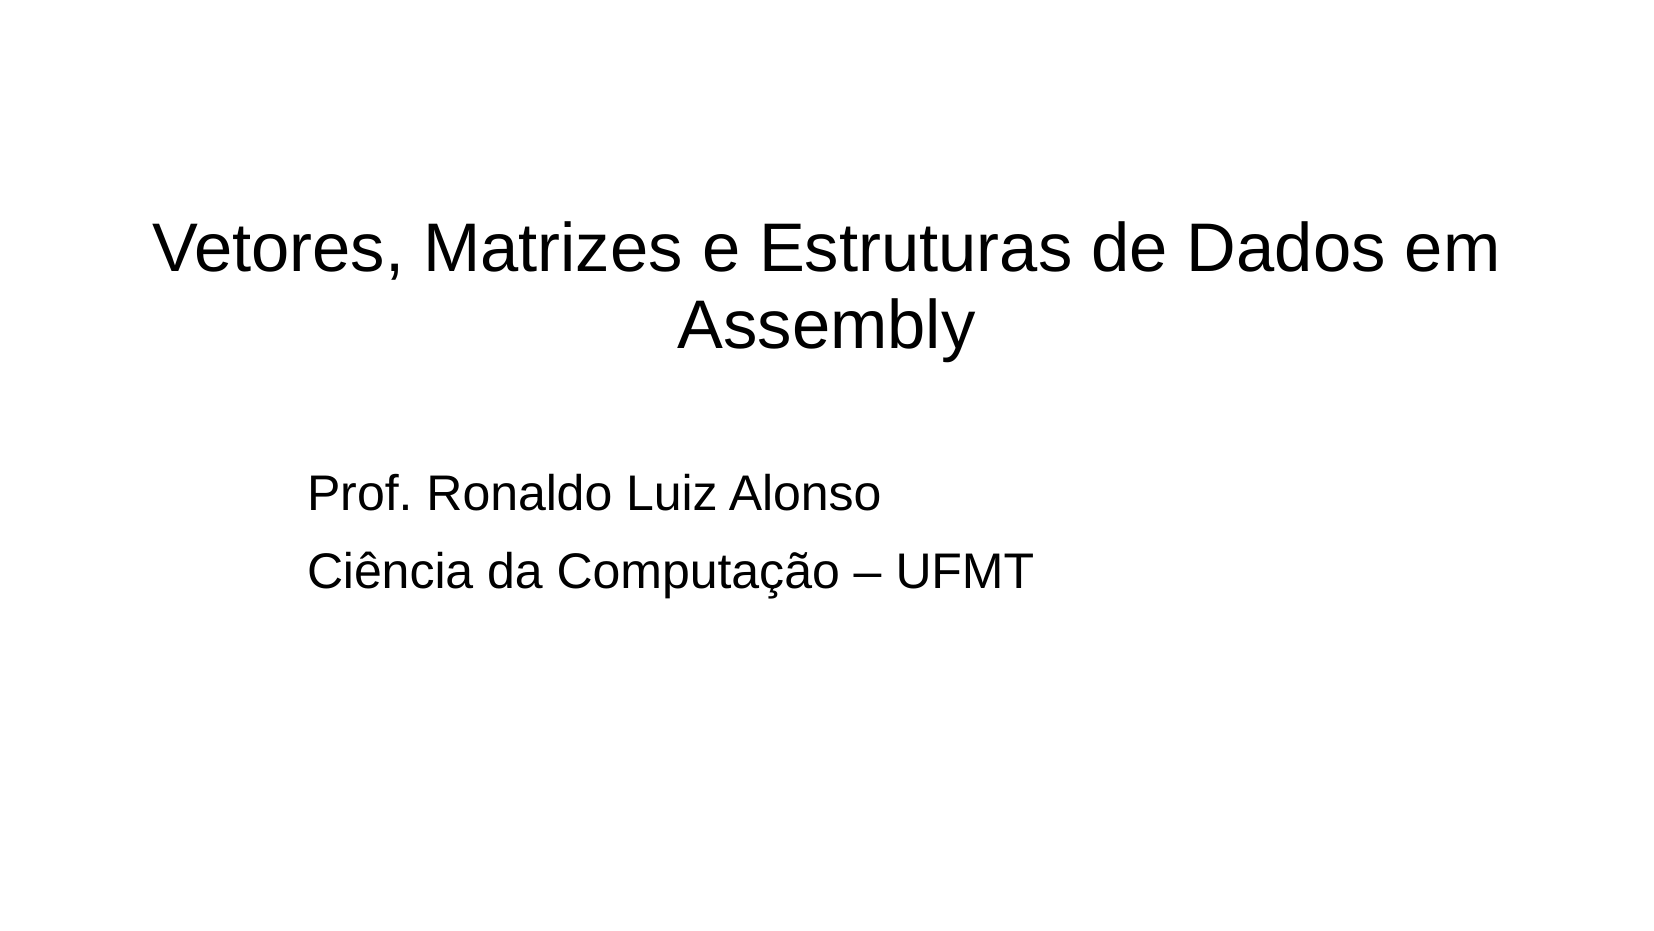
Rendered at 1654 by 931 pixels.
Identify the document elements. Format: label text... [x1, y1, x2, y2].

list Prof. Ronaldo Luiz Alonso Ciência da Computação – UFMT [236, 465, 1323, 715]
title Vetores, Matrizes e Estruturas de Dados em Assembly [82, 208, 1571, 364]
